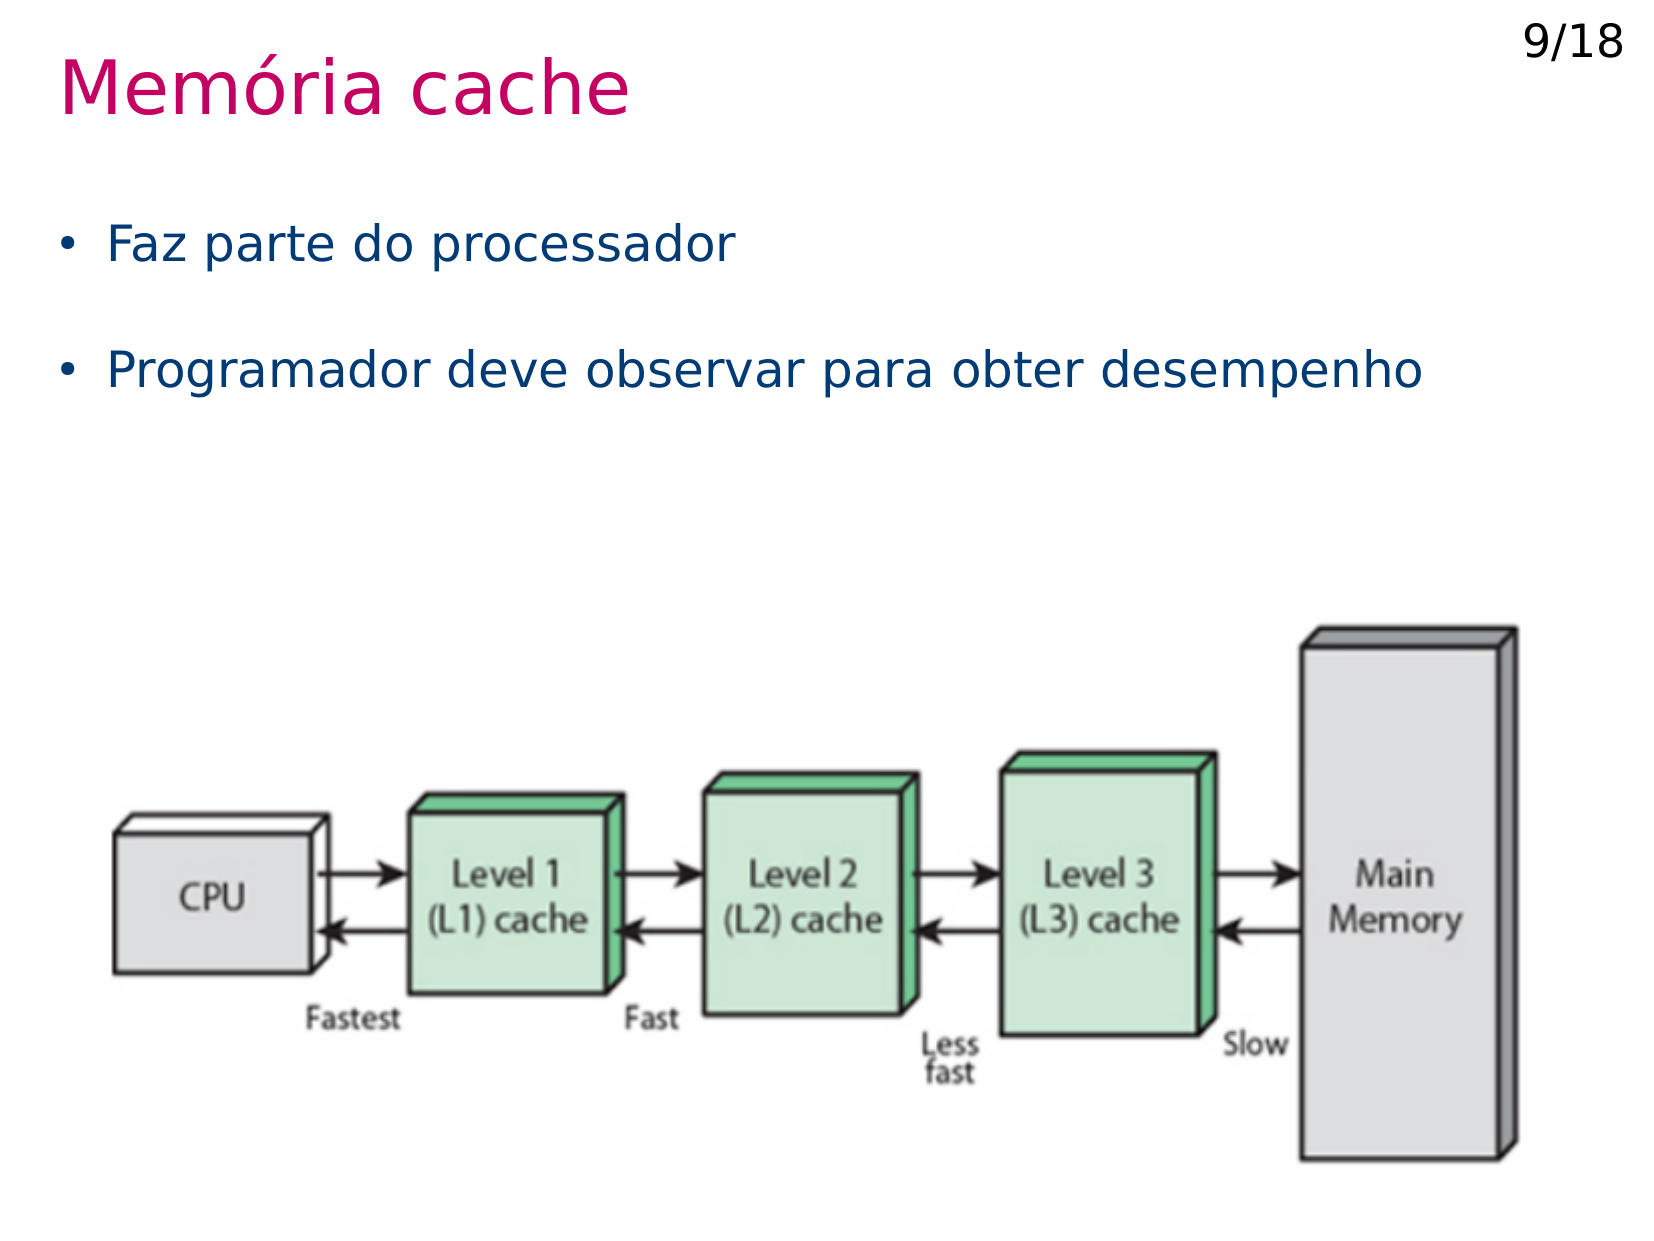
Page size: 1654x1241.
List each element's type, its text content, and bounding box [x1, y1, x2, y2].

picture [88, 613, 1565, 1171]
list Faz parte do processador Programador deve observar para obter desempenho [59, 206, 1625, 1211]
title Memória cache [59, 29, 1625, 148]
